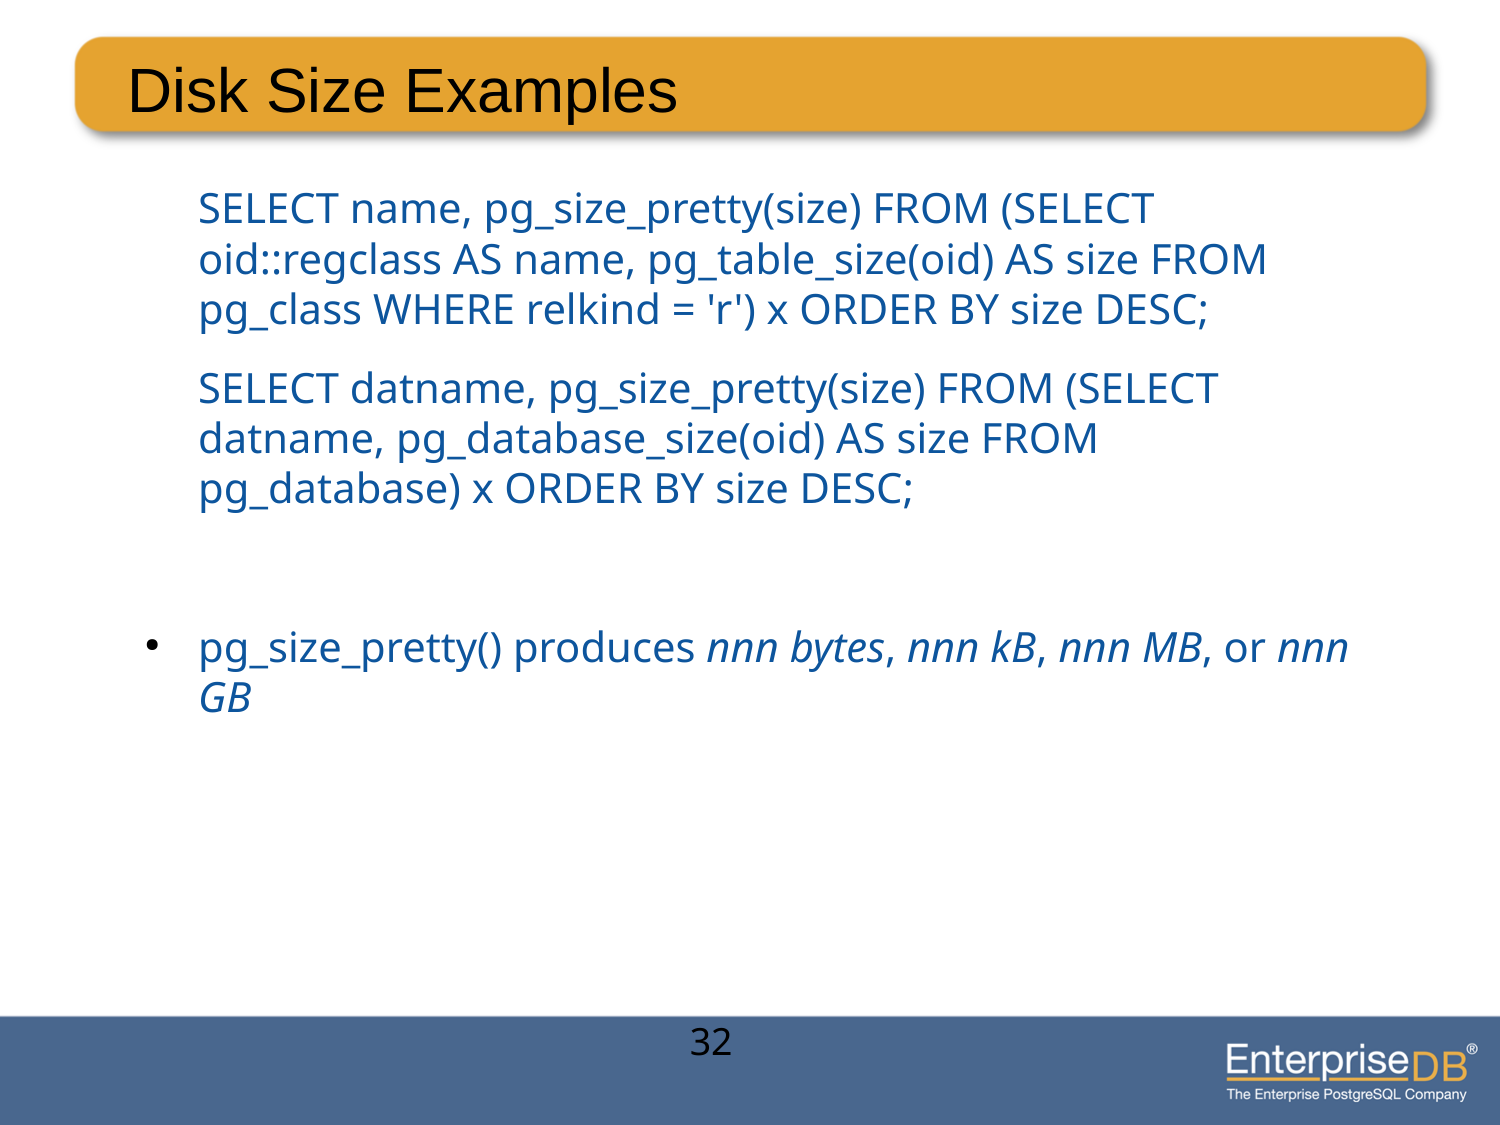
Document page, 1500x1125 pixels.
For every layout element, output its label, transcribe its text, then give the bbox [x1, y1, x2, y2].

title Disk Size Examples [112, 37, 1388, 138]
picture [0, 0, 1500, 1125]
list SELECT name, pg_size_pretty(size) FROM (SELECT oid::regclass AS name, pg_table_size(oid) AS size FROM pg_class WHERE relkind = 'r') x ORDER BY size DESC; SELECT datname, pg_size_pretty(size) FROM (SELECT datname, pg_database_size(oid) AS size FROM pg_database) x ORDER BY size DESC; pg_size_pretty() produces nnn bytes, nnn kB, nnn MB, or nnn GB [112, 174, 1388, 963]
slide_number <number> [675, 1010, 825, 1125]
